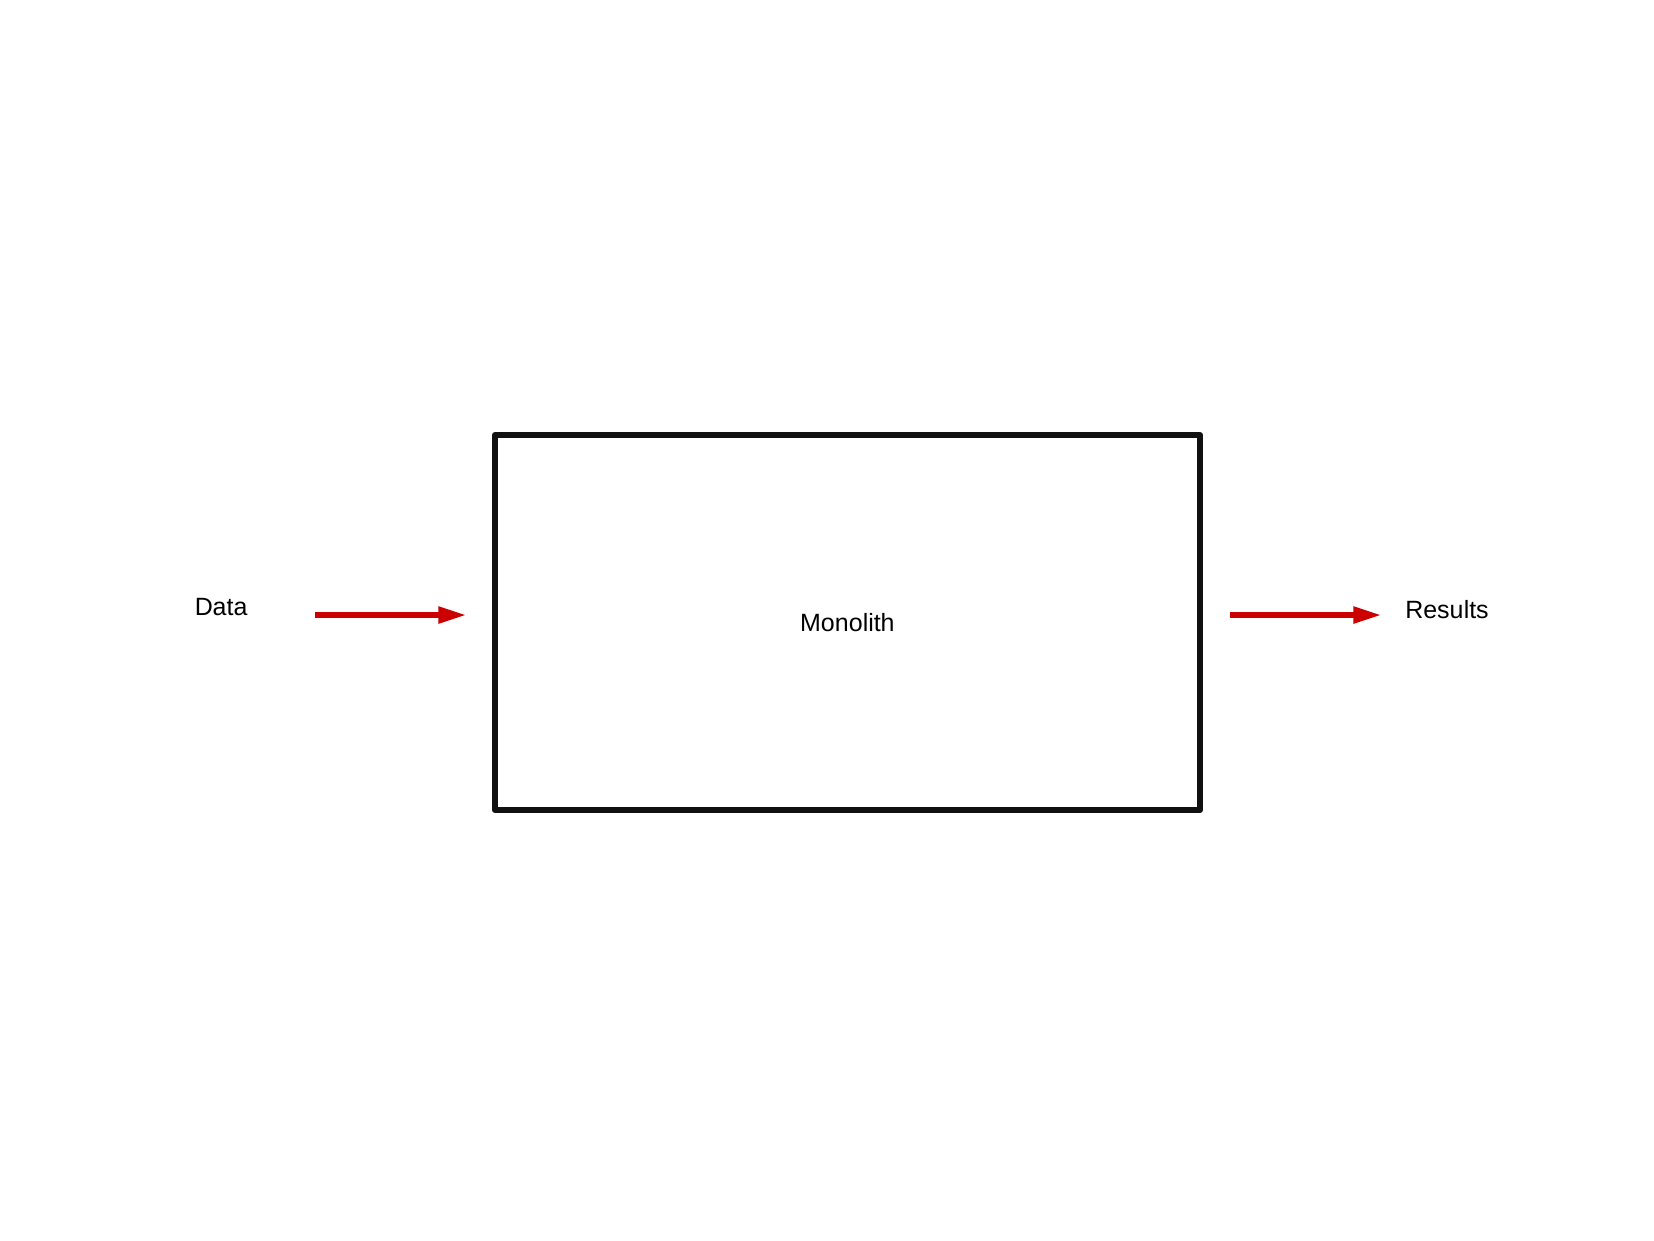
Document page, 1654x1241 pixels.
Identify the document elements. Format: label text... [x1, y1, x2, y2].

text_box Data [180, 585, 289, 642]
text_box Results [1390, 588, 1546, 646]
text_box Monolith [495, 435, 1201, 811]
